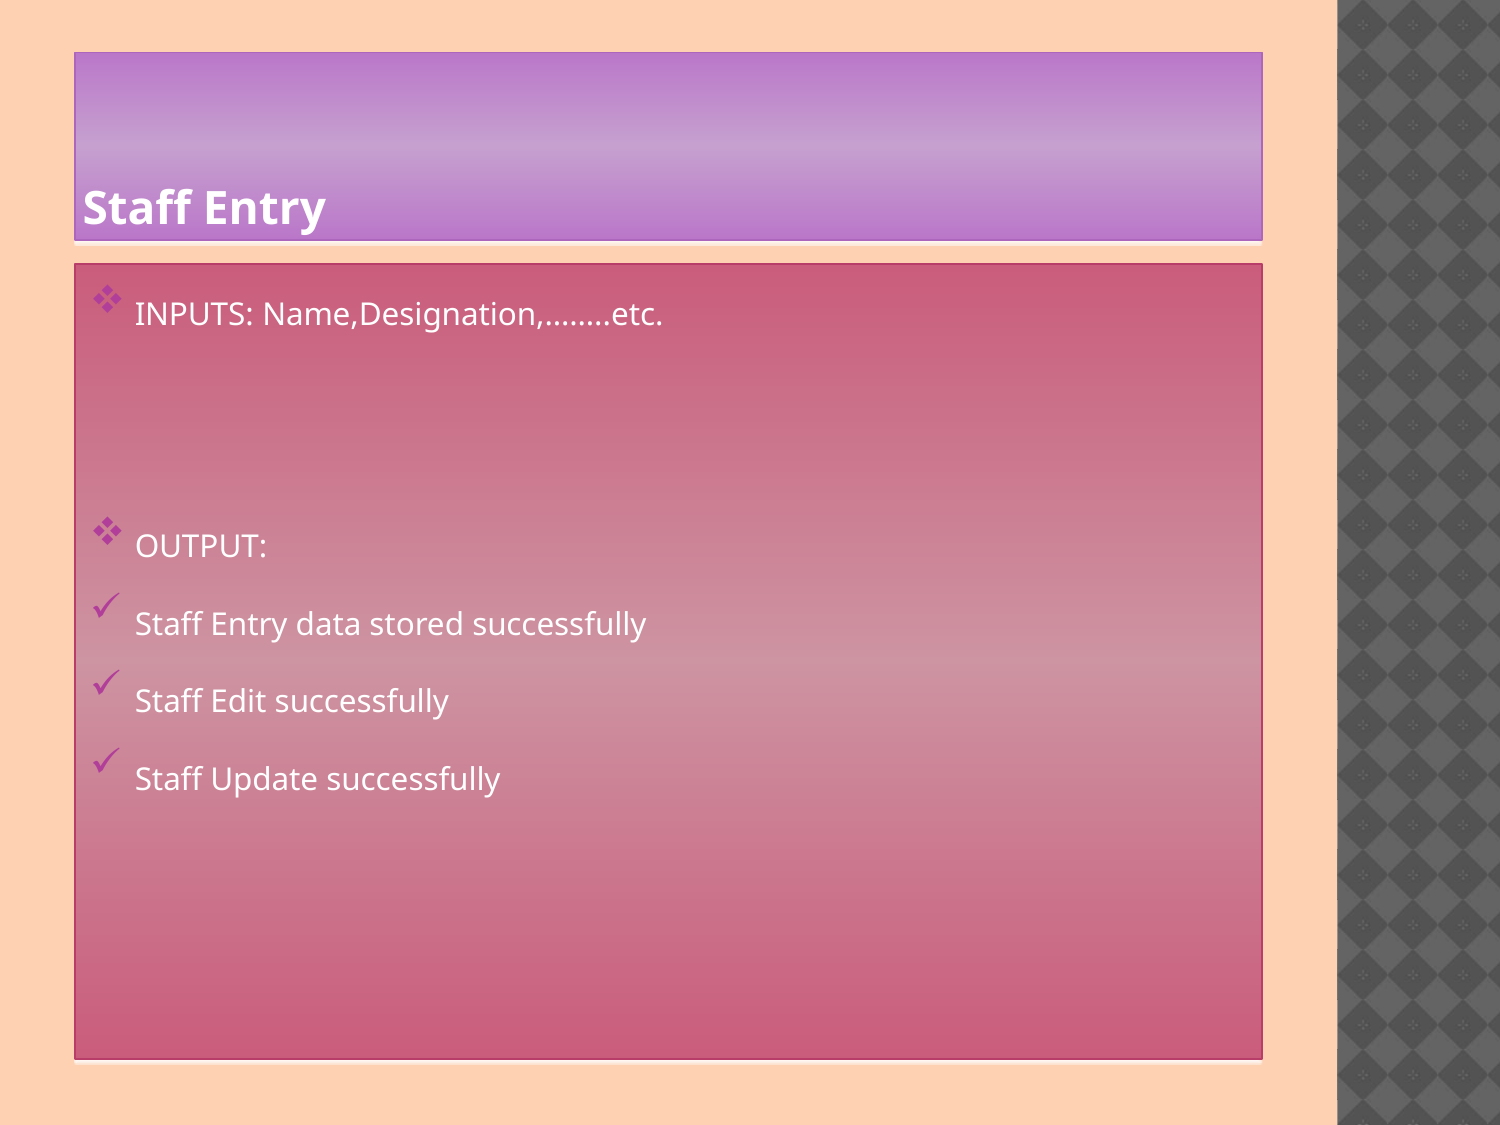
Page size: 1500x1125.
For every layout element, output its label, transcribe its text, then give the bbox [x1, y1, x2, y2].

list INPUTS: Name,Designation,……..etc. OUTPUT: Staff Entry data stored successfully Staff Edit successfully Staff Update successfully [75, 264, 1263, 1059]
picture [1337, 0, 1500, 1125]
title Staff Entry [75, 52, 1263, 240]
